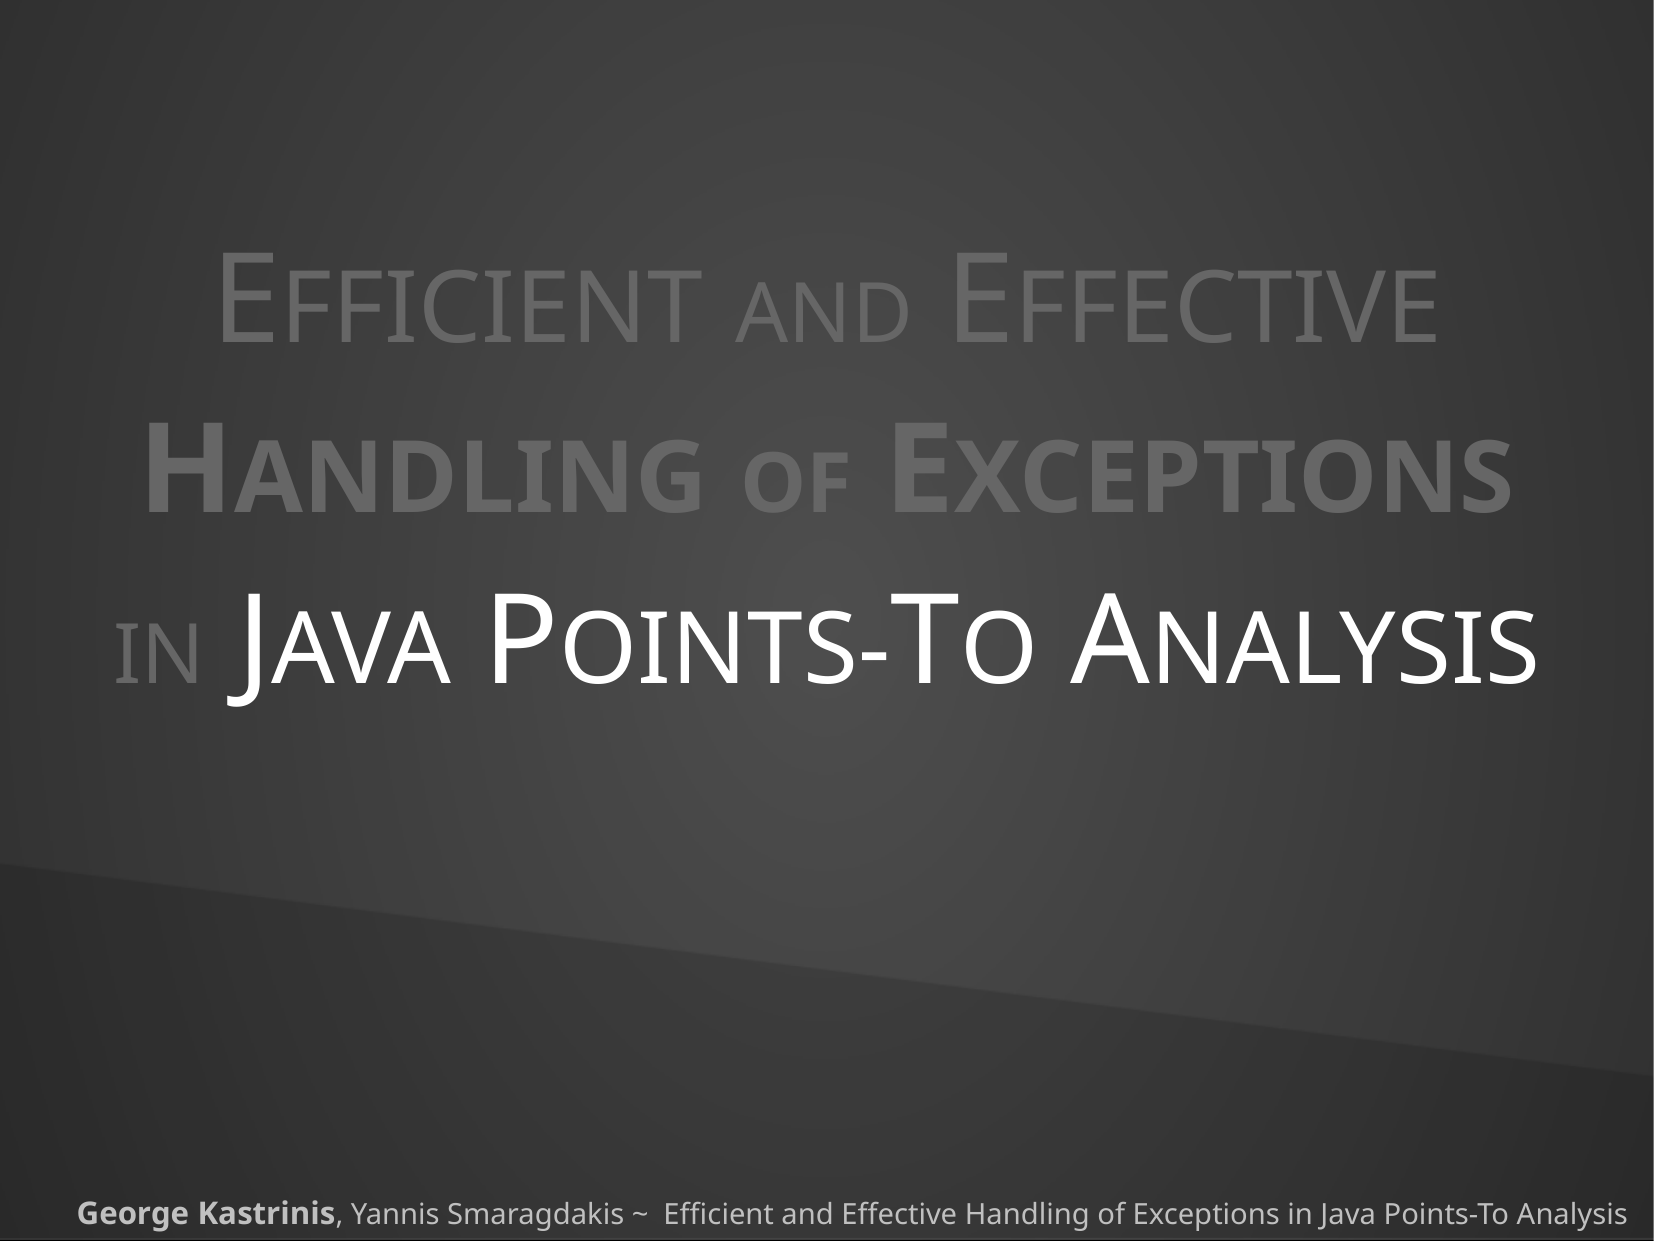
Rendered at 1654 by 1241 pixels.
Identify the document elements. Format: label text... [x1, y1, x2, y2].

text_box EFFICIENT AND EFFECTIVE HANDLING OF EXCEPTIONS IN JAVA POINTS-TO ANALYSIS [51, 201, 1603, 669]
picture [0, 0, 1654, 1241]
